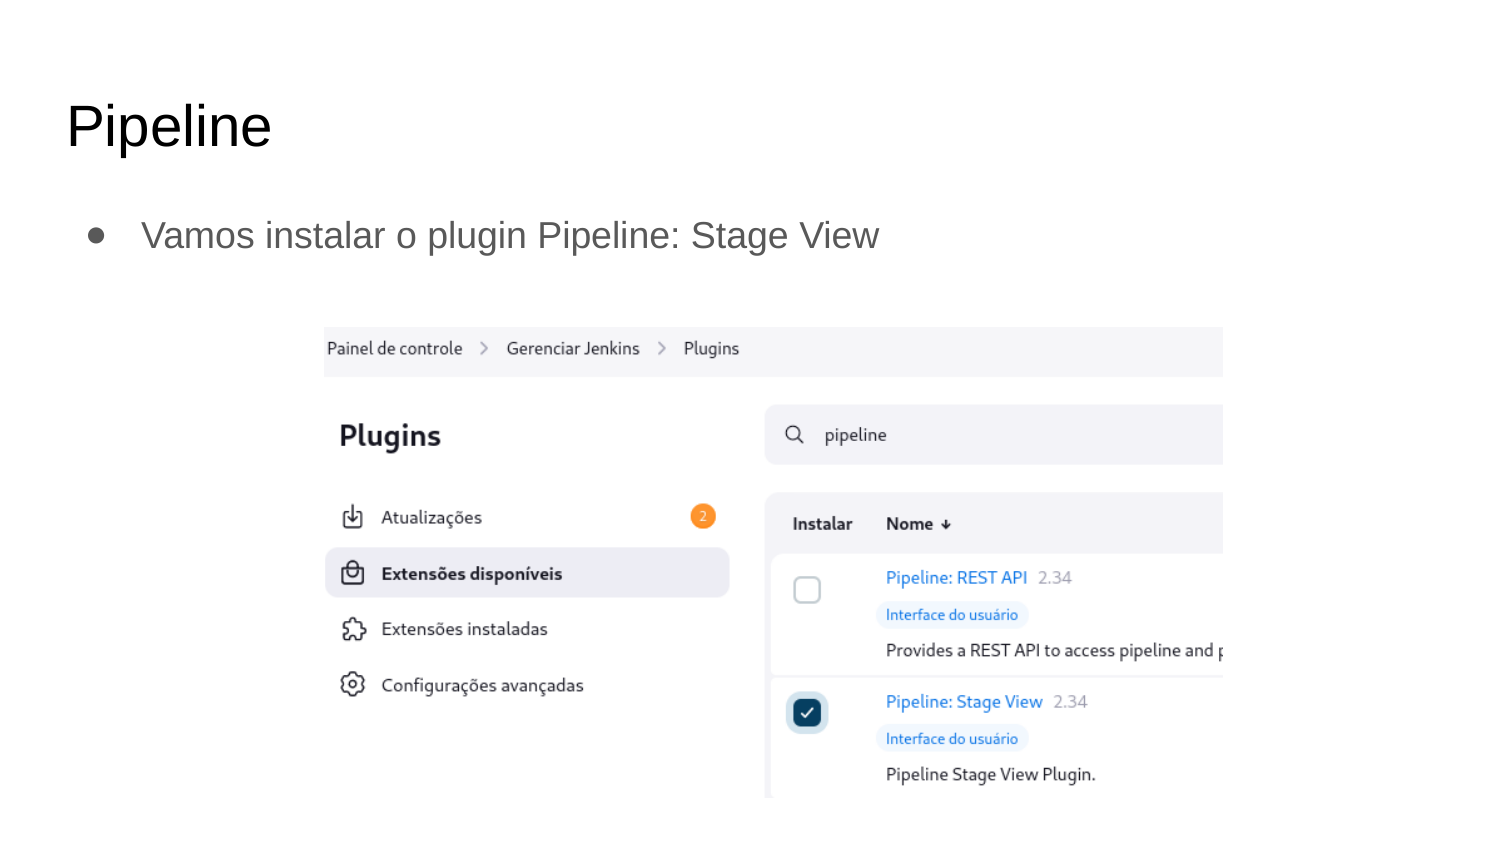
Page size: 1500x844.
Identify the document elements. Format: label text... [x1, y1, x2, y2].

picture [324, 327, 1223, 798]
list Vamos instalar o plugin Pipeline: Stage View [51, 189, 1489, 750]
title Pipeline [51, 72, 1449, 167]
